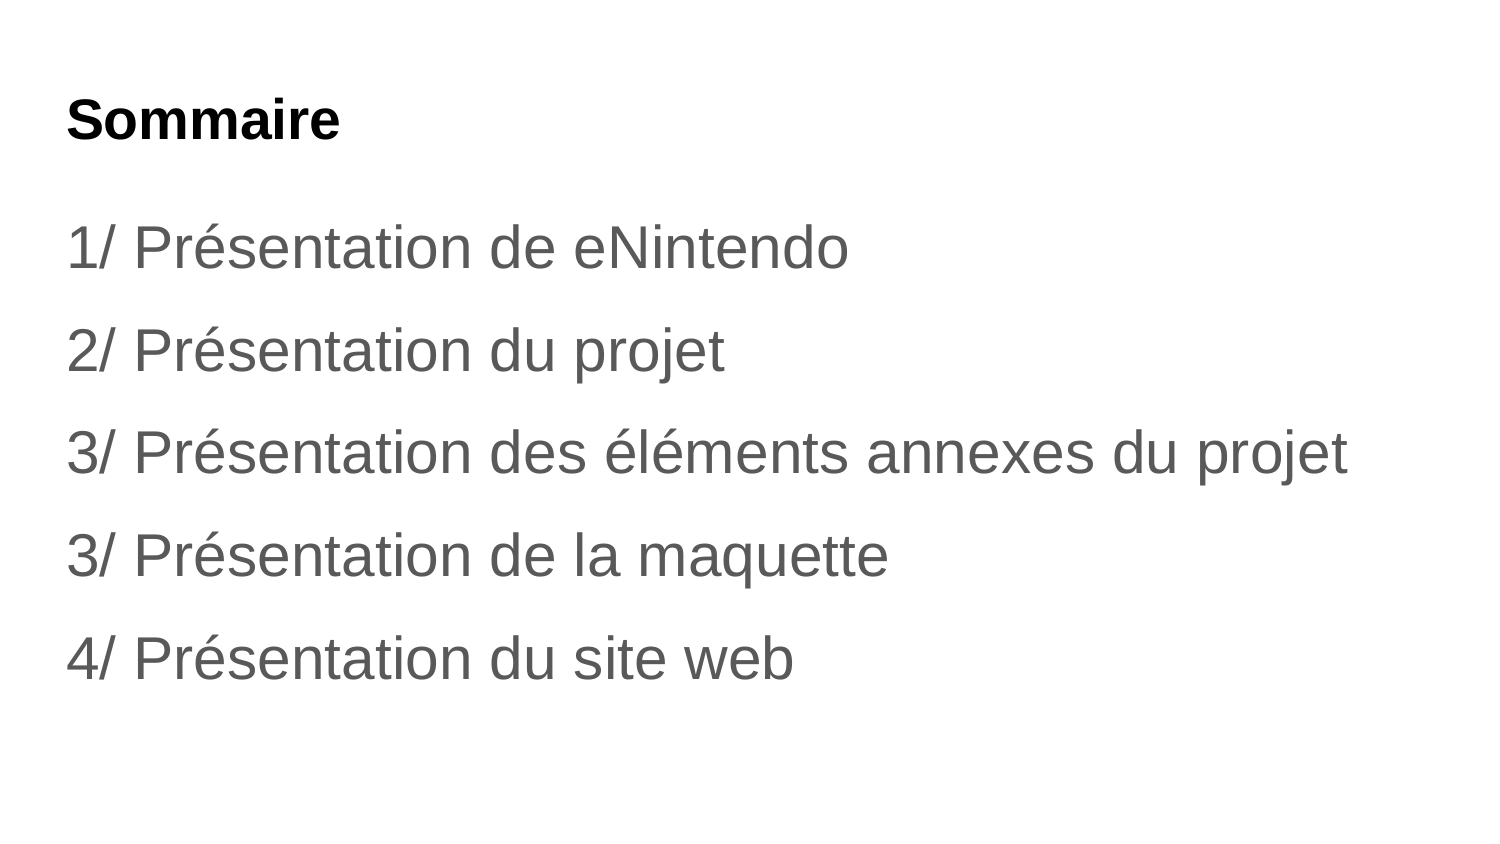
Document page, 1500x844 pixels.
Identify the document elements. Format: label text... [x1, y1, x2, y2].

title Sommaire [51, 72, 1449, 167]
list 1/ Présentation de eNintendo 2/ Présentation du projet 3/ Présentation des éléments annexes du projet 3/ Présentation de la maquette 4/ Présentation du site web [51, 189, 1449, 750]
